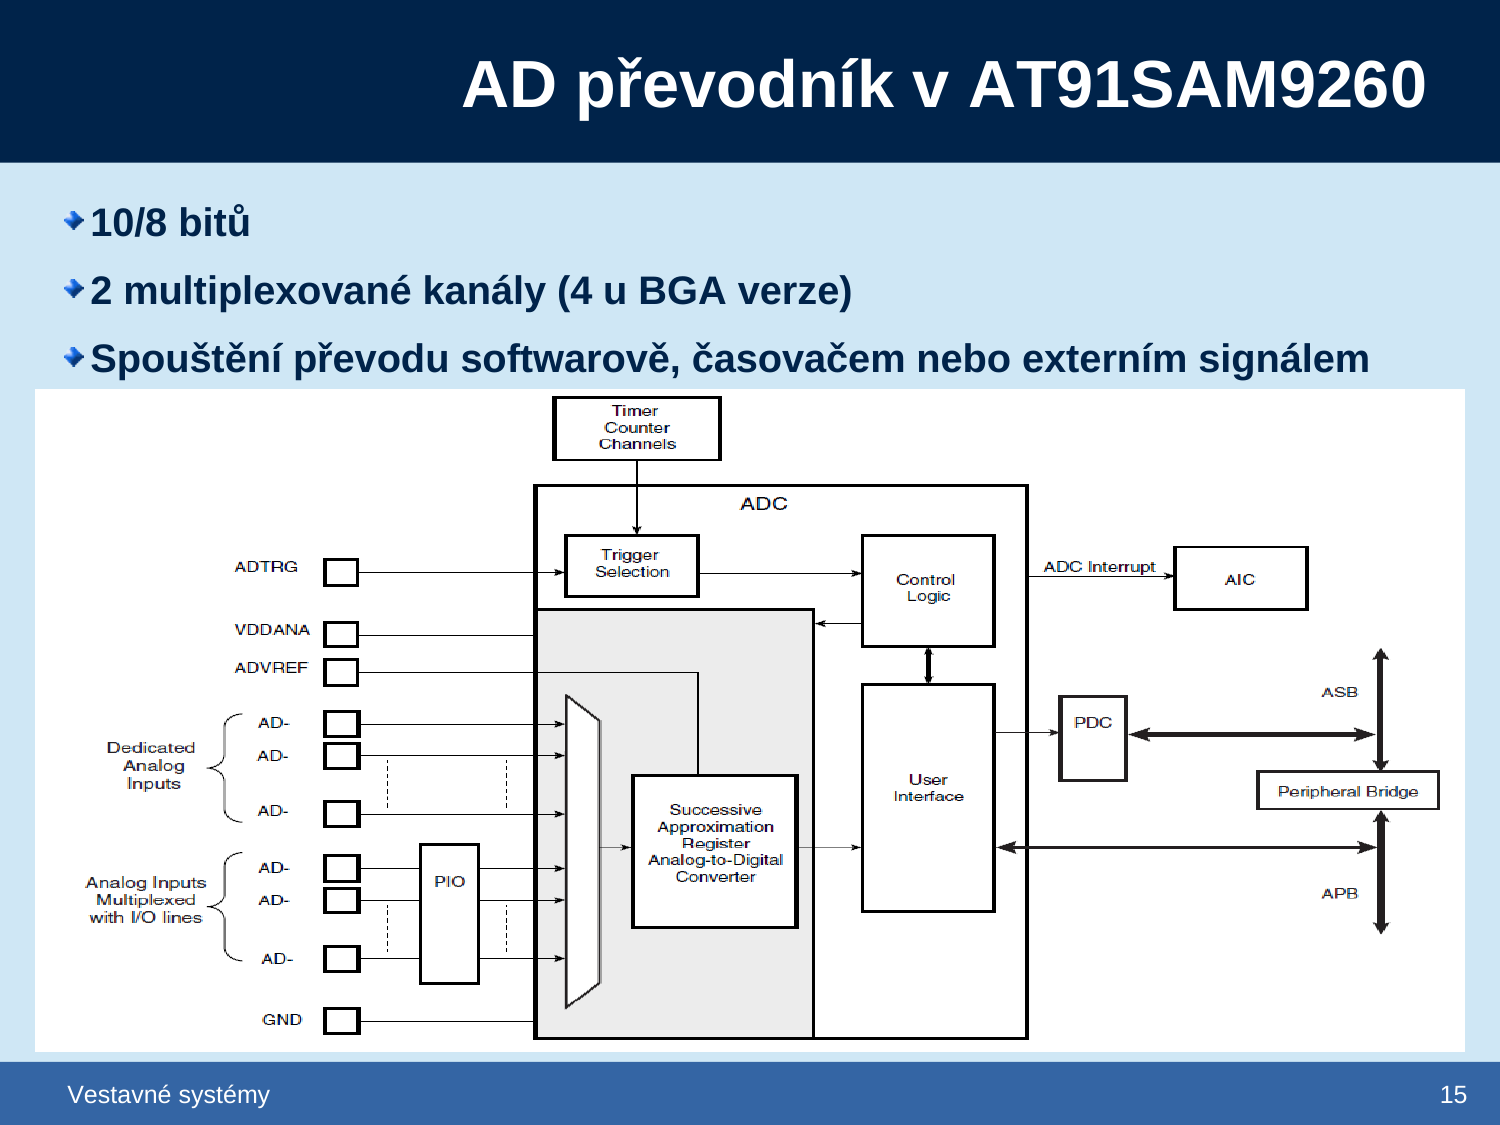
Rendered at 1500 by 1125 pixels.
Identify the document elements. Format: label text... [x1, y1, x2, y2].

list 10/8 bitů 2 multiplexované kanály (4 u BGA verze) Spouštění převodu softwarově, časovačem nebo externím signálem [50, 187, 1450, 389]
title AD převodník v AT91SAM9260 [47, 0, 1443, 164]
picture [35, 389, 1465, 1052]
